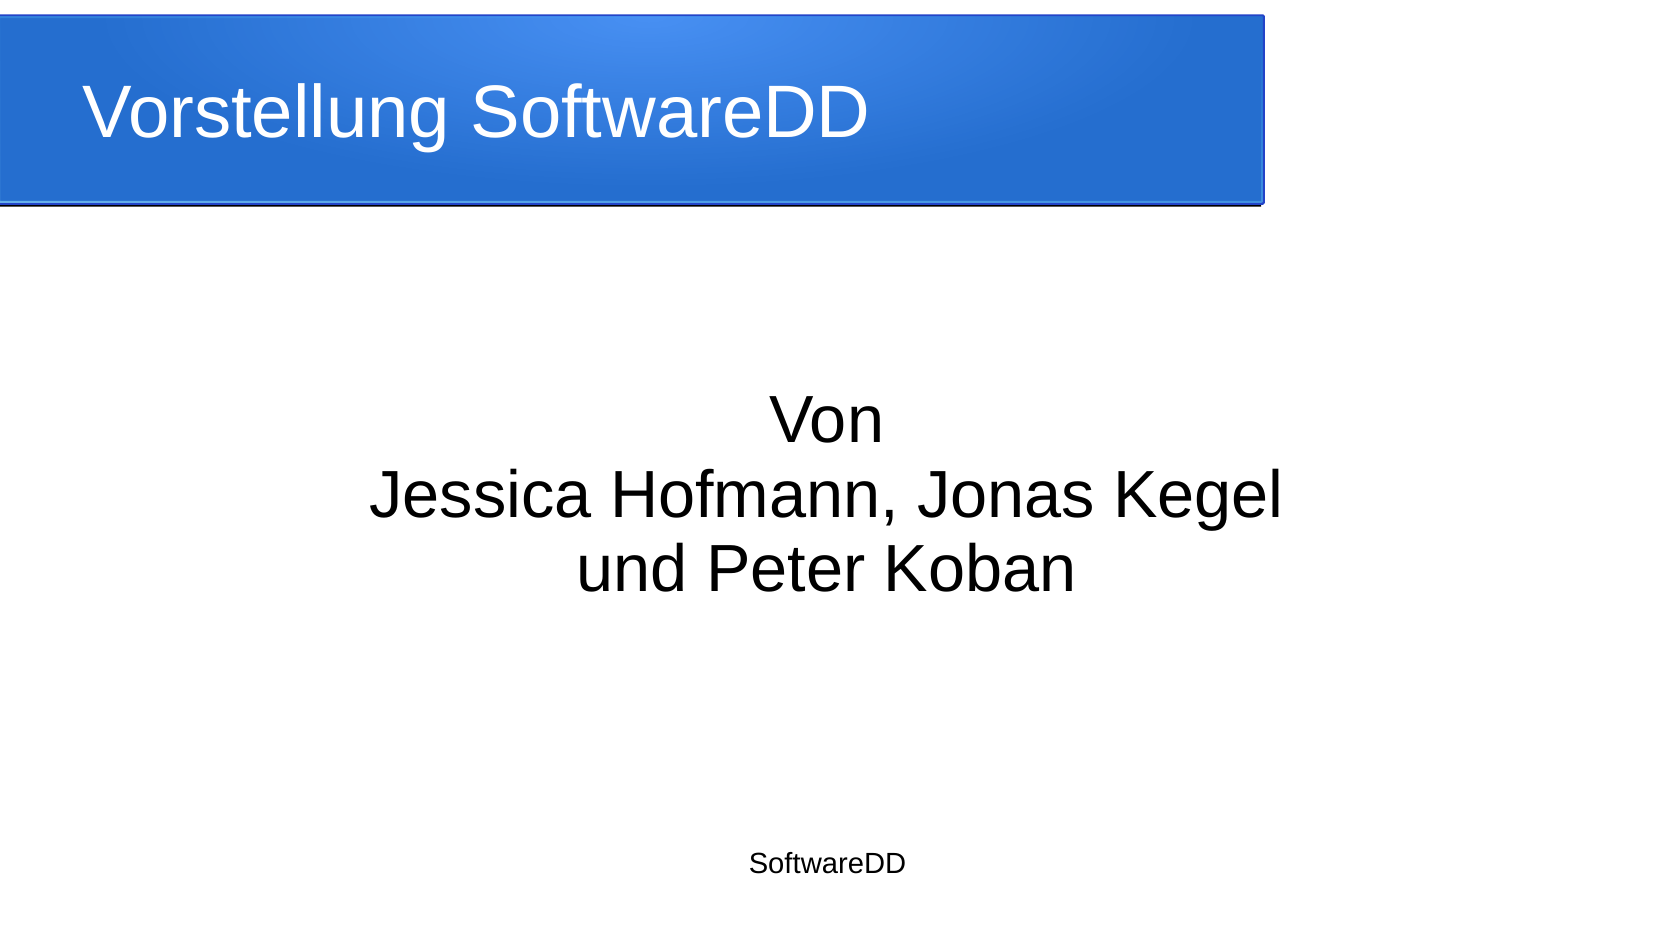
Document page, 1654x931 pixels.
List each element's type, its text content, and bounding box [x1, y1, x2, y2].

title Vorstellung SoftwareDD [82, 35, 1235, 189]
subtitle Von Jessica Hofmann, Jonas Kegel und Peter Koban [82, 224, 1571, 764]
